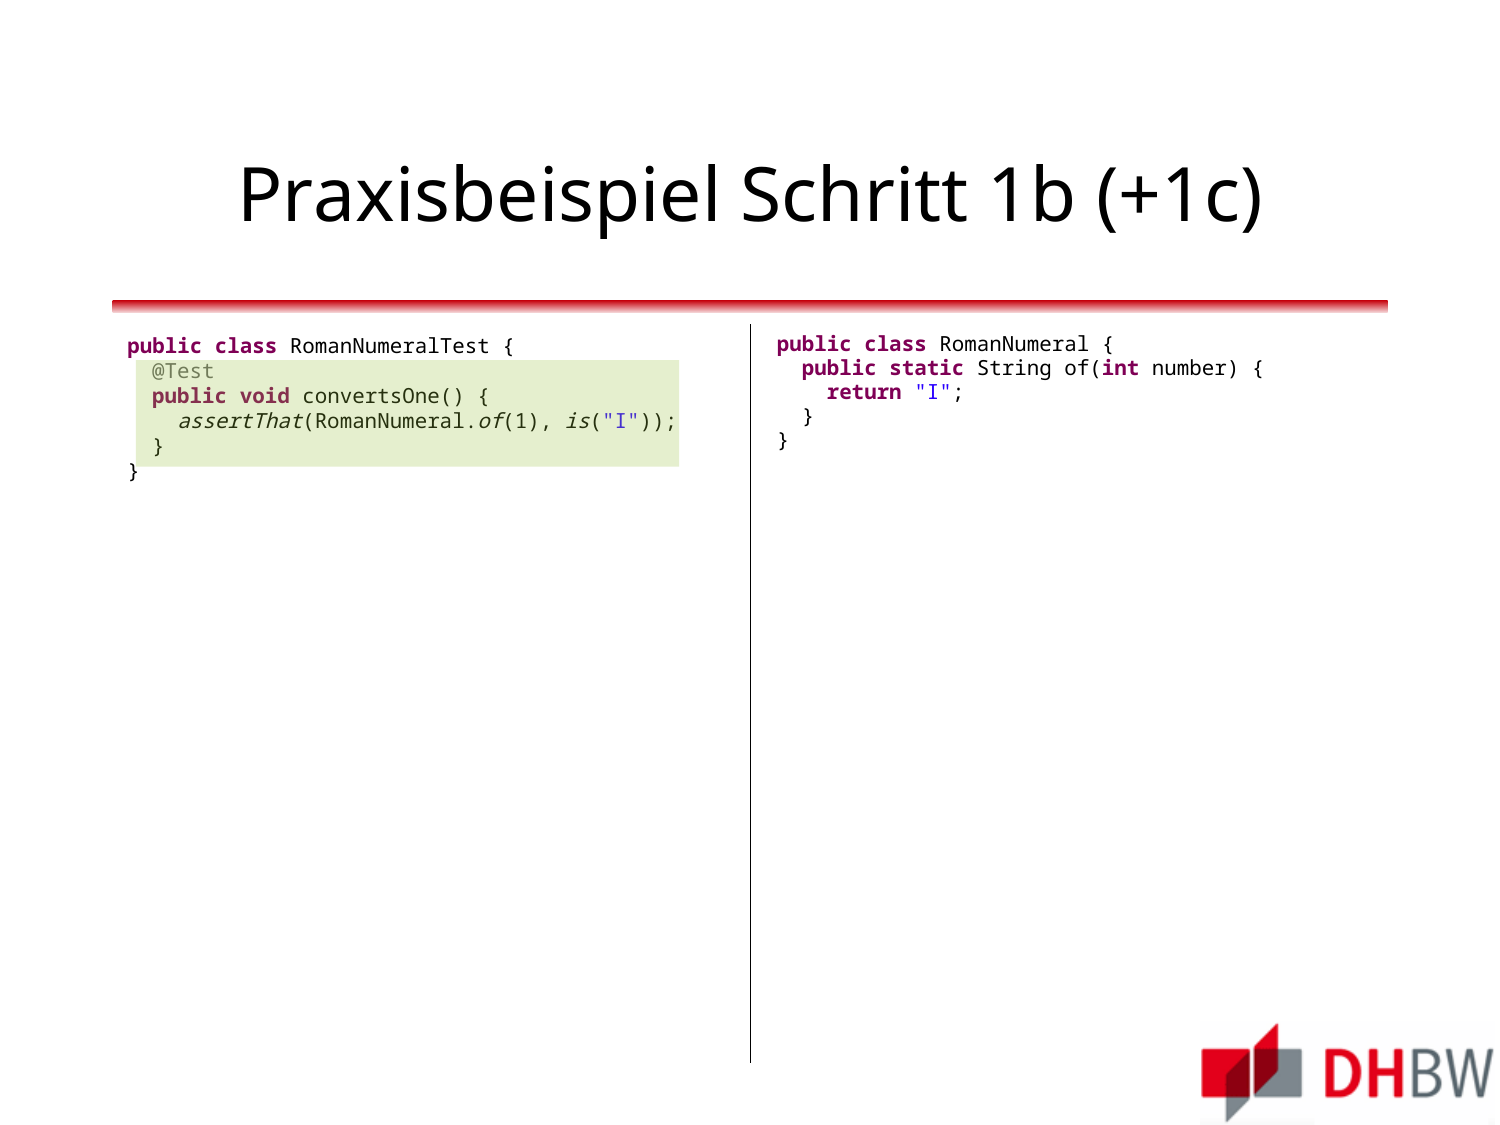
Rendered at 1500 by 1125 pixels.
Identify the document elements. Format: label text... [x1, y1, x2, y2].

list public class RomanNumeral { public static String of(int number) { return "I"; } } [762, 324, 1388, 1063]
title Praxisbeispiel Schritt 1b (+1c) [113, 29, 1388, 362]
text_box [135, 360, 680, 467]
list public class RomanNumeralTest { @Test public void convertsOne() { assertThat(RomanNumeral.of(1), is("I")); } } [112, 324, 739, 1063]
picture [1200, 1021, 1495, 1125]
